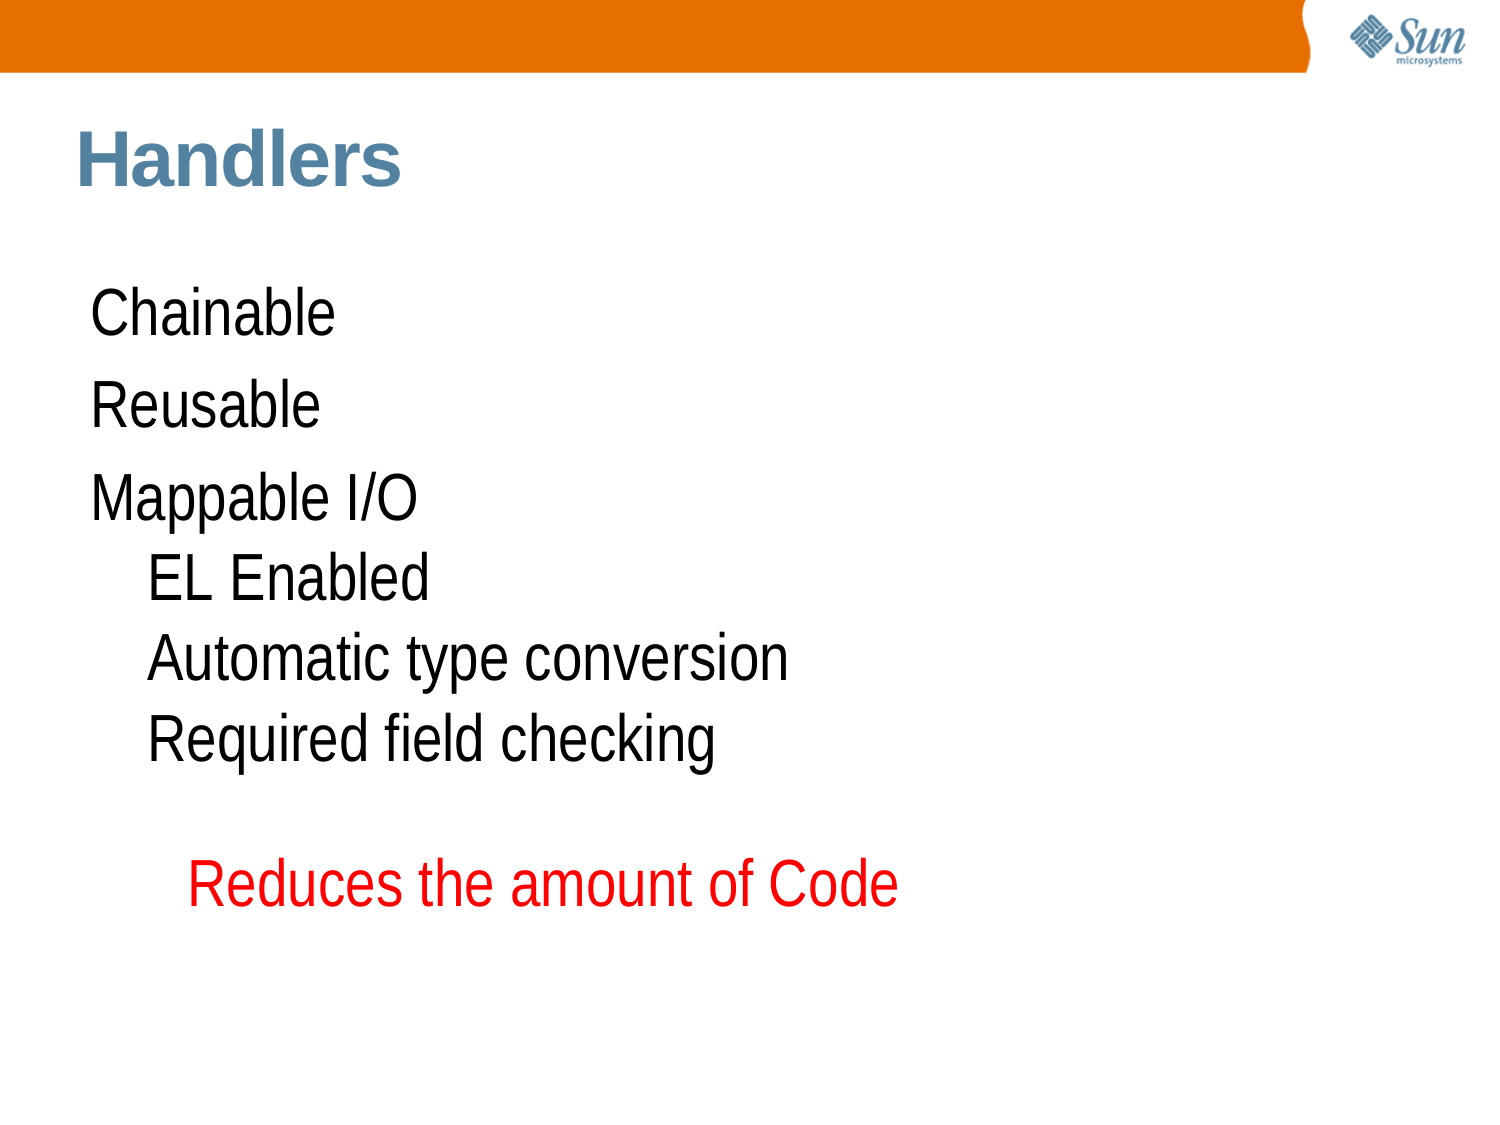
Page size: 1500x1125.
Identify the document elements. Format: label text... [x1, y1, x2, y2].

text_box Reduces the amount of Code [187, 854, 1163, 931]
title Handlers [75, 122, 1437, 227]
picture [0, 0, 1500, 75]
list Chainable Reusable Mappable I/O EL Enabled Automatic type conversion Required field checking [70, 283, 1426, 826]
